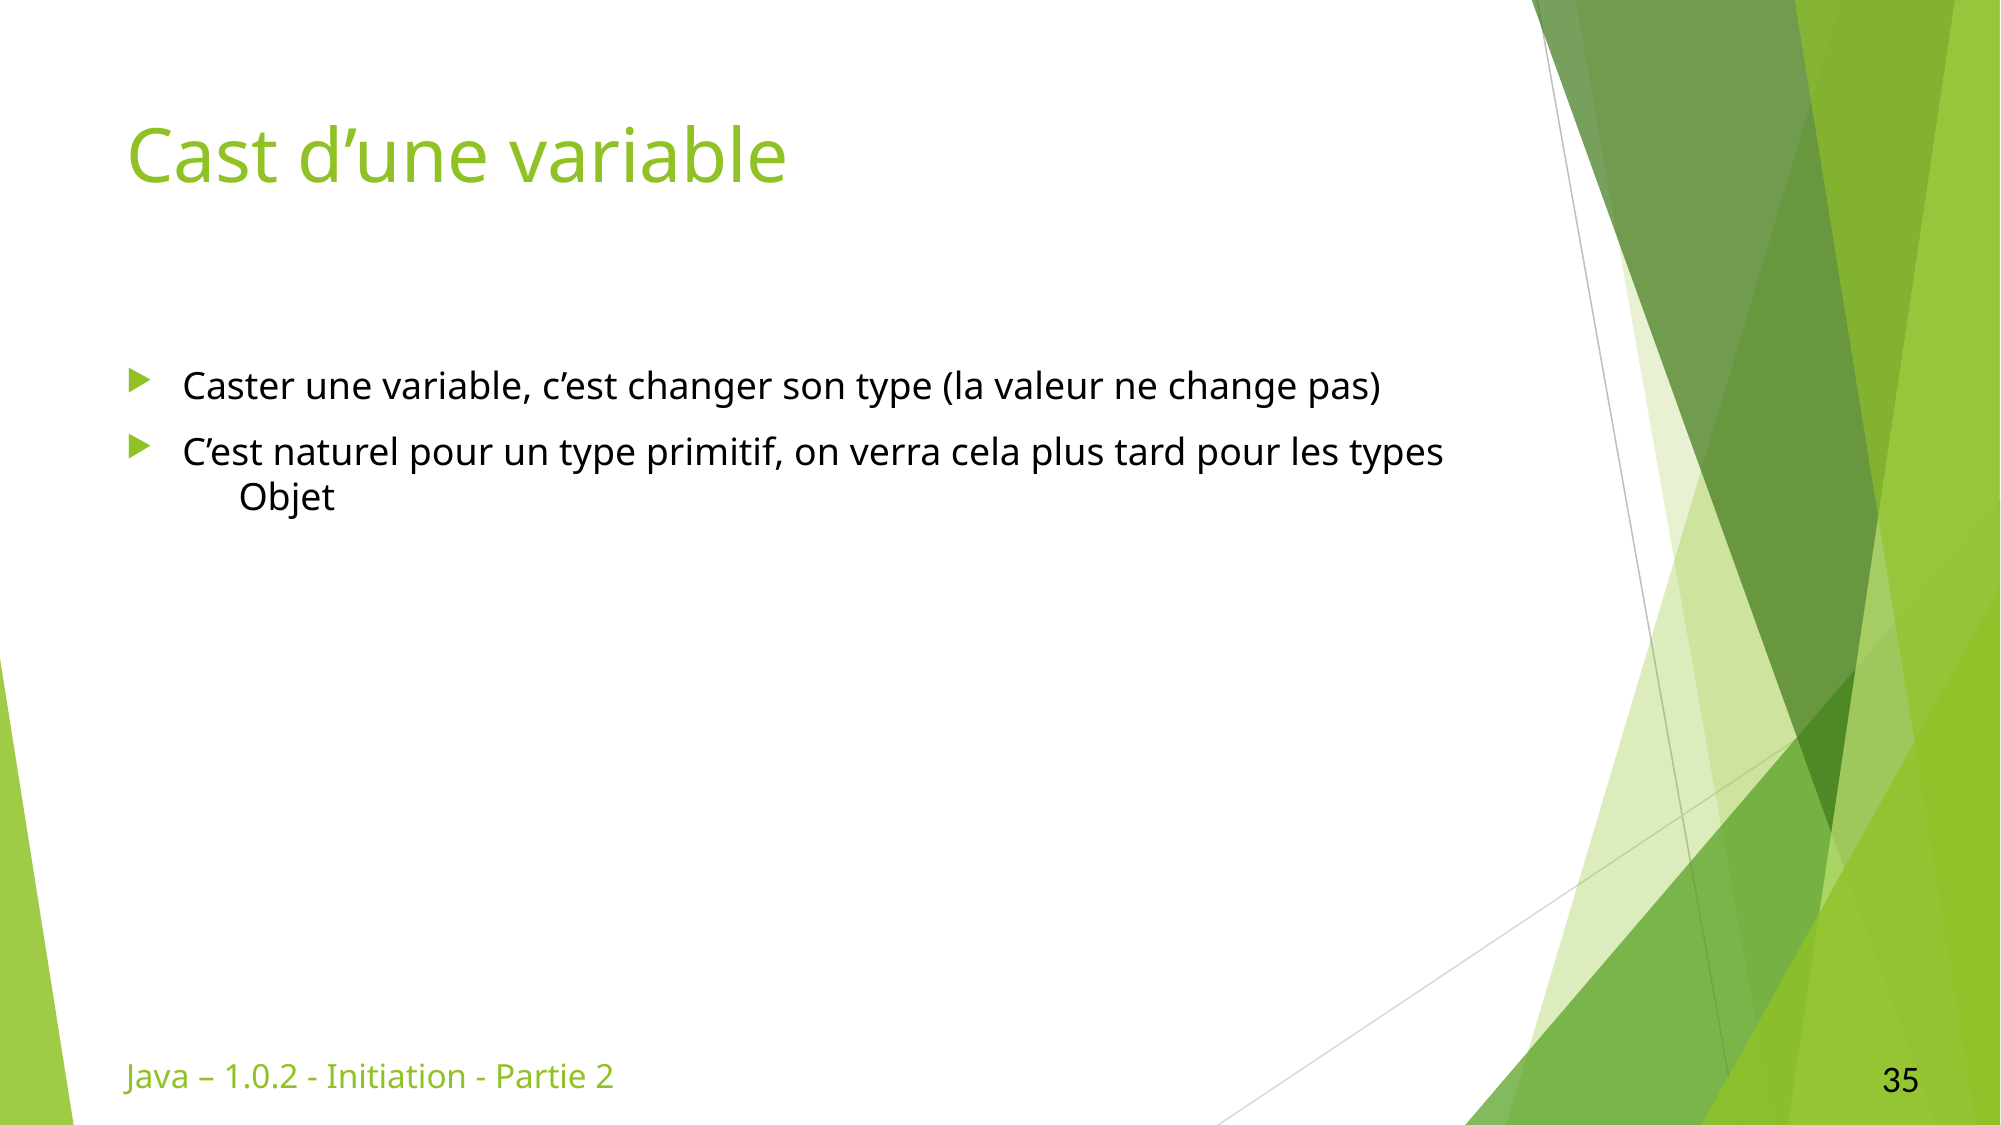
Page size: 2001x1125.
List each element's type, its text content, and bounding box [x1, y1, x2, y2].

title Cast d’une variable [111, 99, 1522, 317]
text_box Java – 1.0.2 - Initiation - Partie 2 [111, 1047, 1094, 1109]
text_box [1866, 1047, 1979, 1108]
list Caster une variable, c’est changer son type (la valeur ne change pas) C’est naturel pour un type primitif, on verra cela plus tard pour les types Objet [111, 354, 1522, 992]
